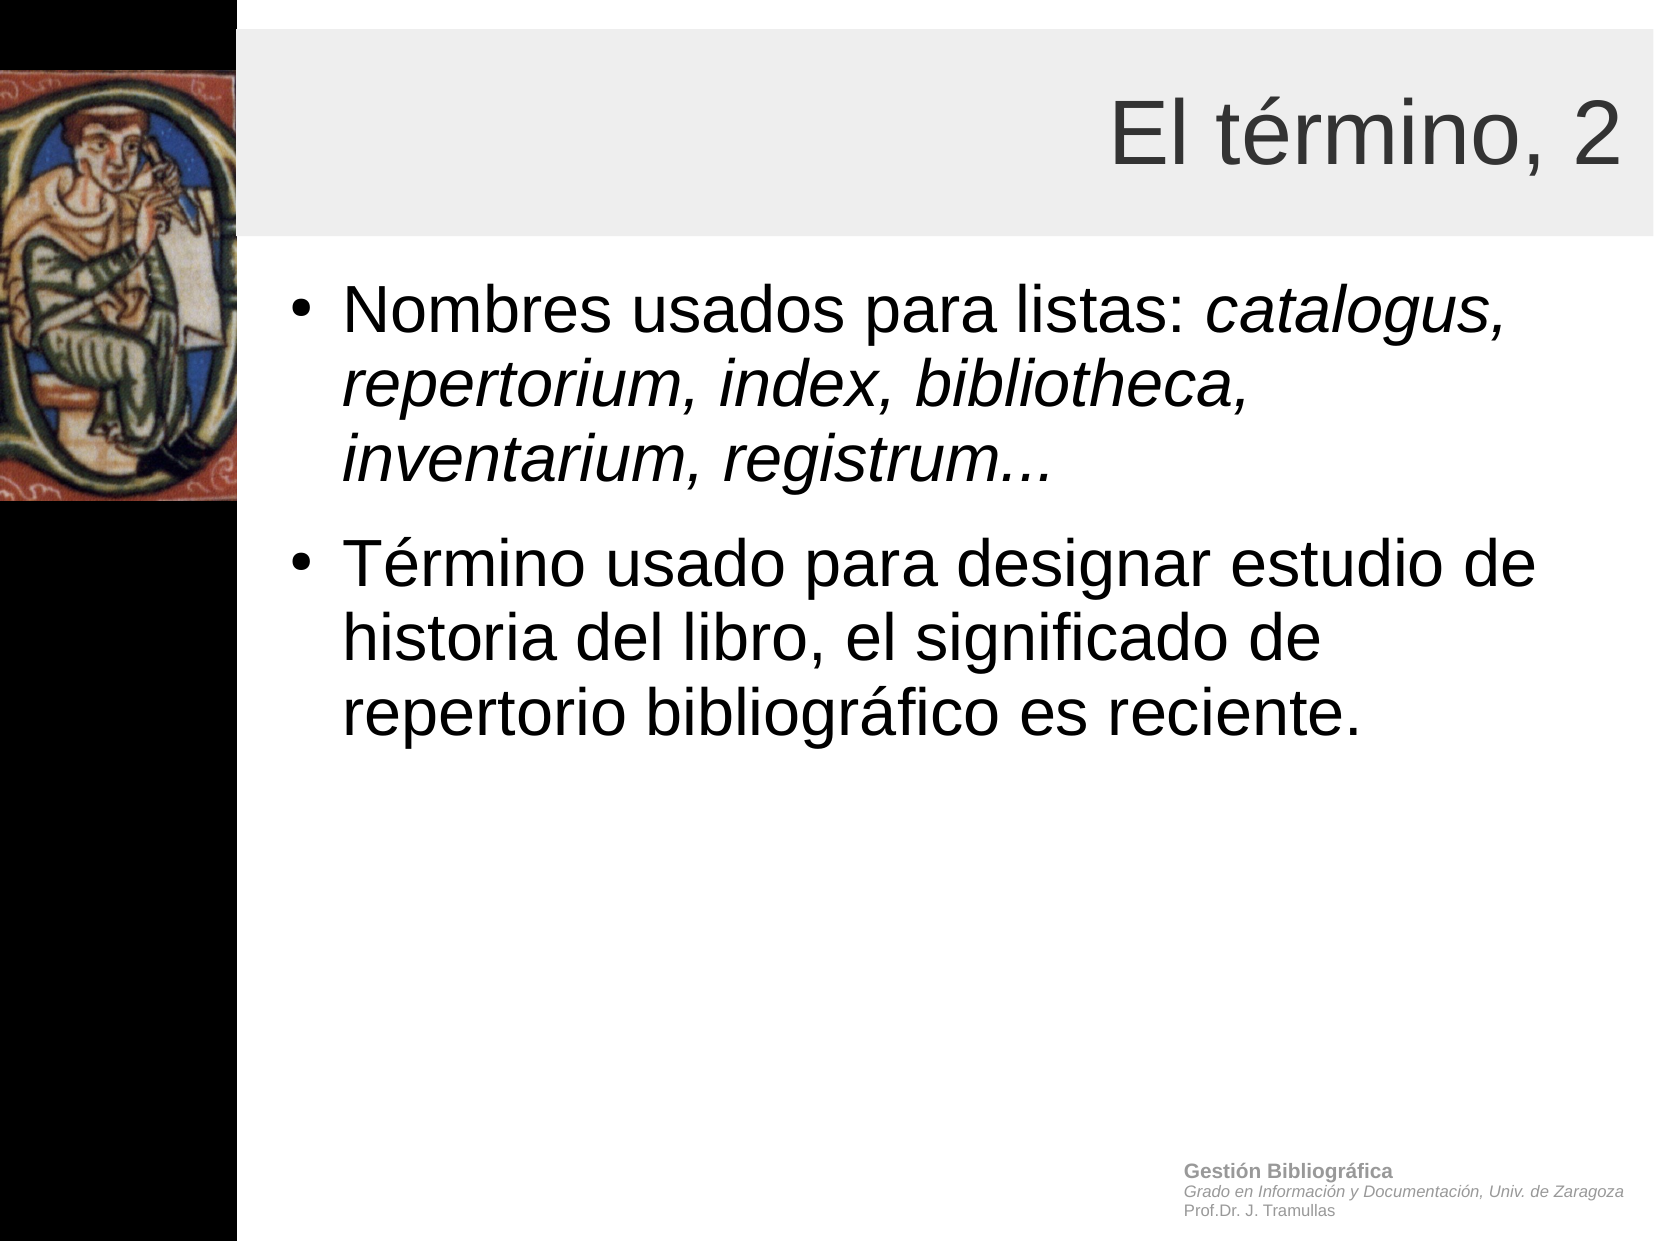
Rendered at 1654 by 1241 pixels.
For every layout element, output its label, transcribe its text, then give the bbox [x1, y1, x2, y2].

list Nombres usados para listas: catalogus, repertorium, index, bibliotheca, inventarium, registrum... Término usado para designar estudio de historia del libro, el significado de repertorio bibliográfico es reciente. [271, 271, 1619, 1134]
title El término, 2 [236, 29, 1654, 237]
picture [0, 70, 237, 501]
